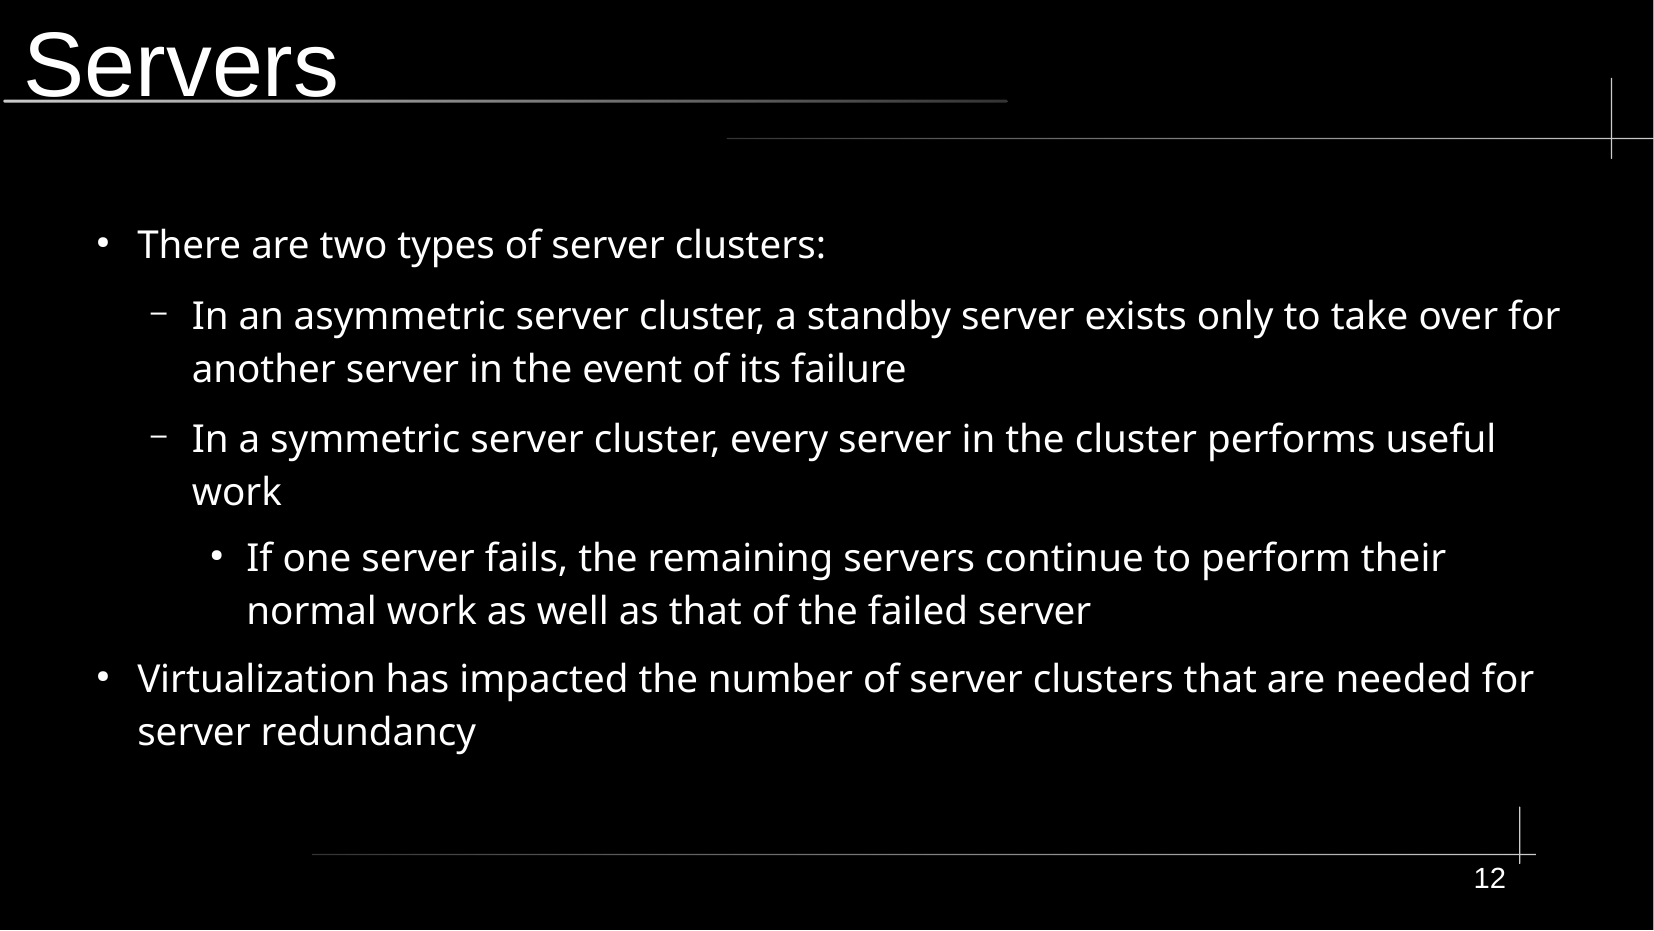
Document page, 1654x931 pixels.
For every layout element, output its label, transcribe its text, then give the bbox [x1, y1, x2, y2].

title Servers [23, 11, 1589, 119]
list There are two types of server clusters: In an asymmetric server cluster, a standby server exists only to take over for another server in the event of its failure In a symmetric server cluster, every server in the cluster performs useful work If one server fails, the remaining servers continue to perform their normal work as well as that of the failed server Virtualization has impacted the number of server clusters that are needed for server redundancy [82, 217, 1571, 758]
